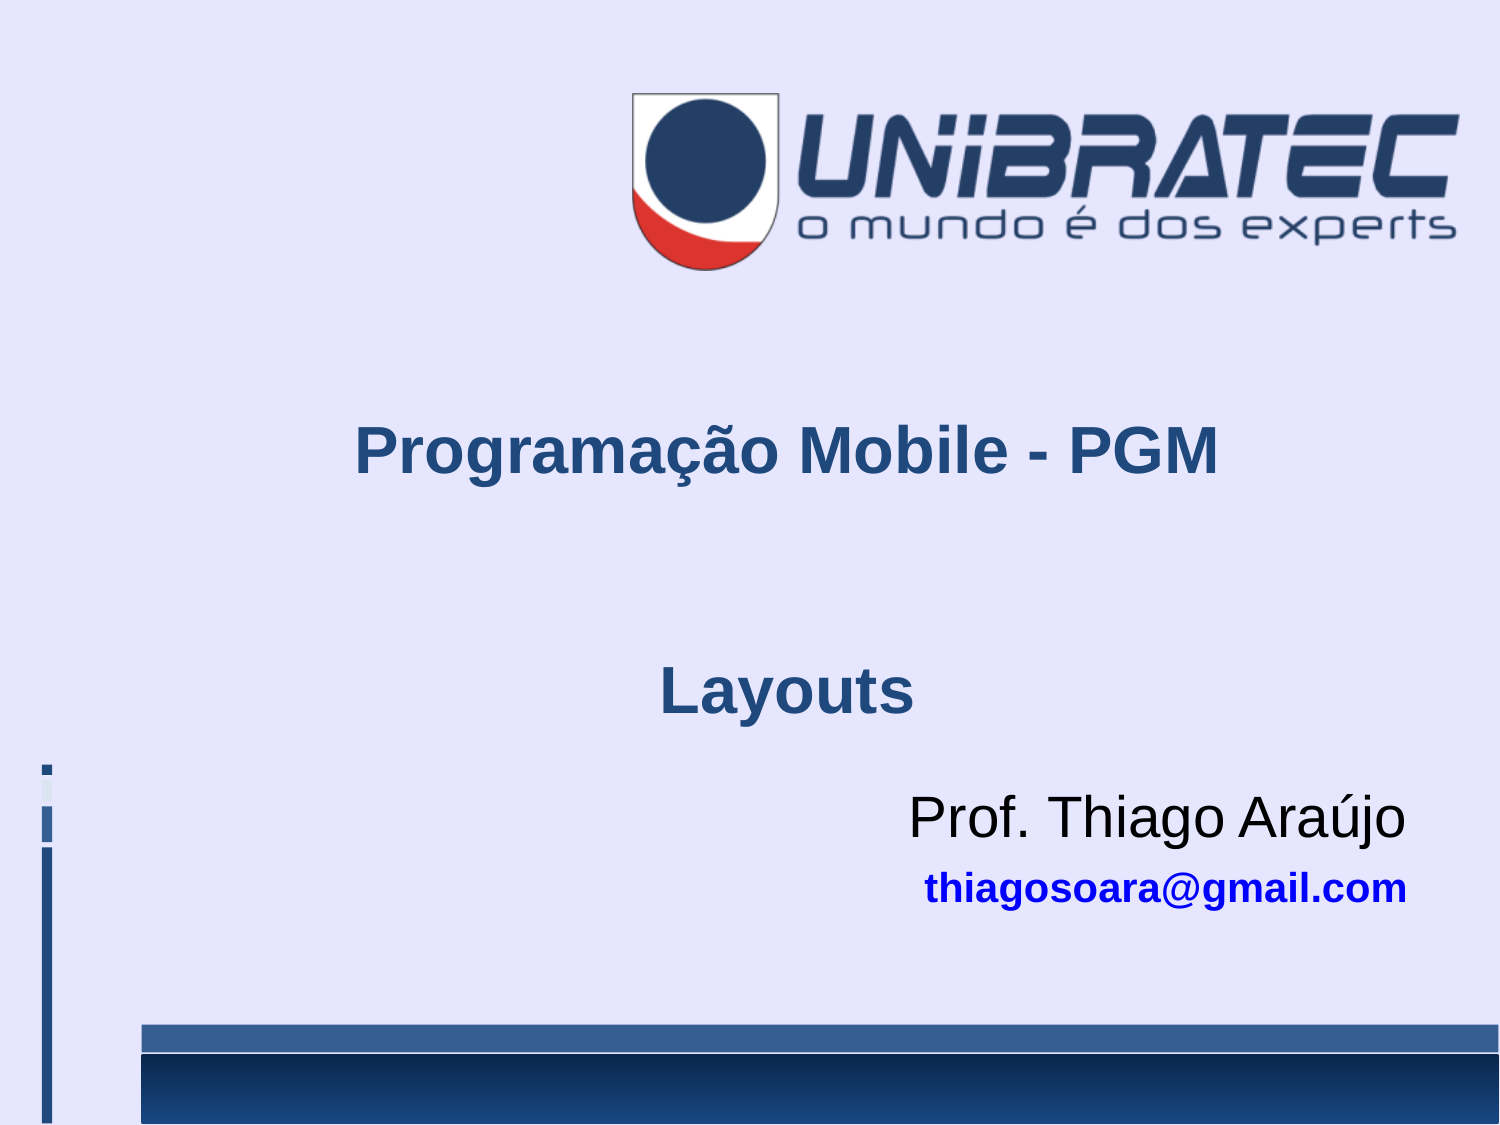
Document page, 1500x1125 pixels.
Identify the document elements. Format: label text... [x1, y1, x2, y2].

picture [632, 93, 1460, 271]
text_box Prof. Thiago Araújo thiagosoara@gmail.com [147, 763, 1423, 936]
text_box Programação Mobile - PGM Layouts [149, 302, 1425, 734]
